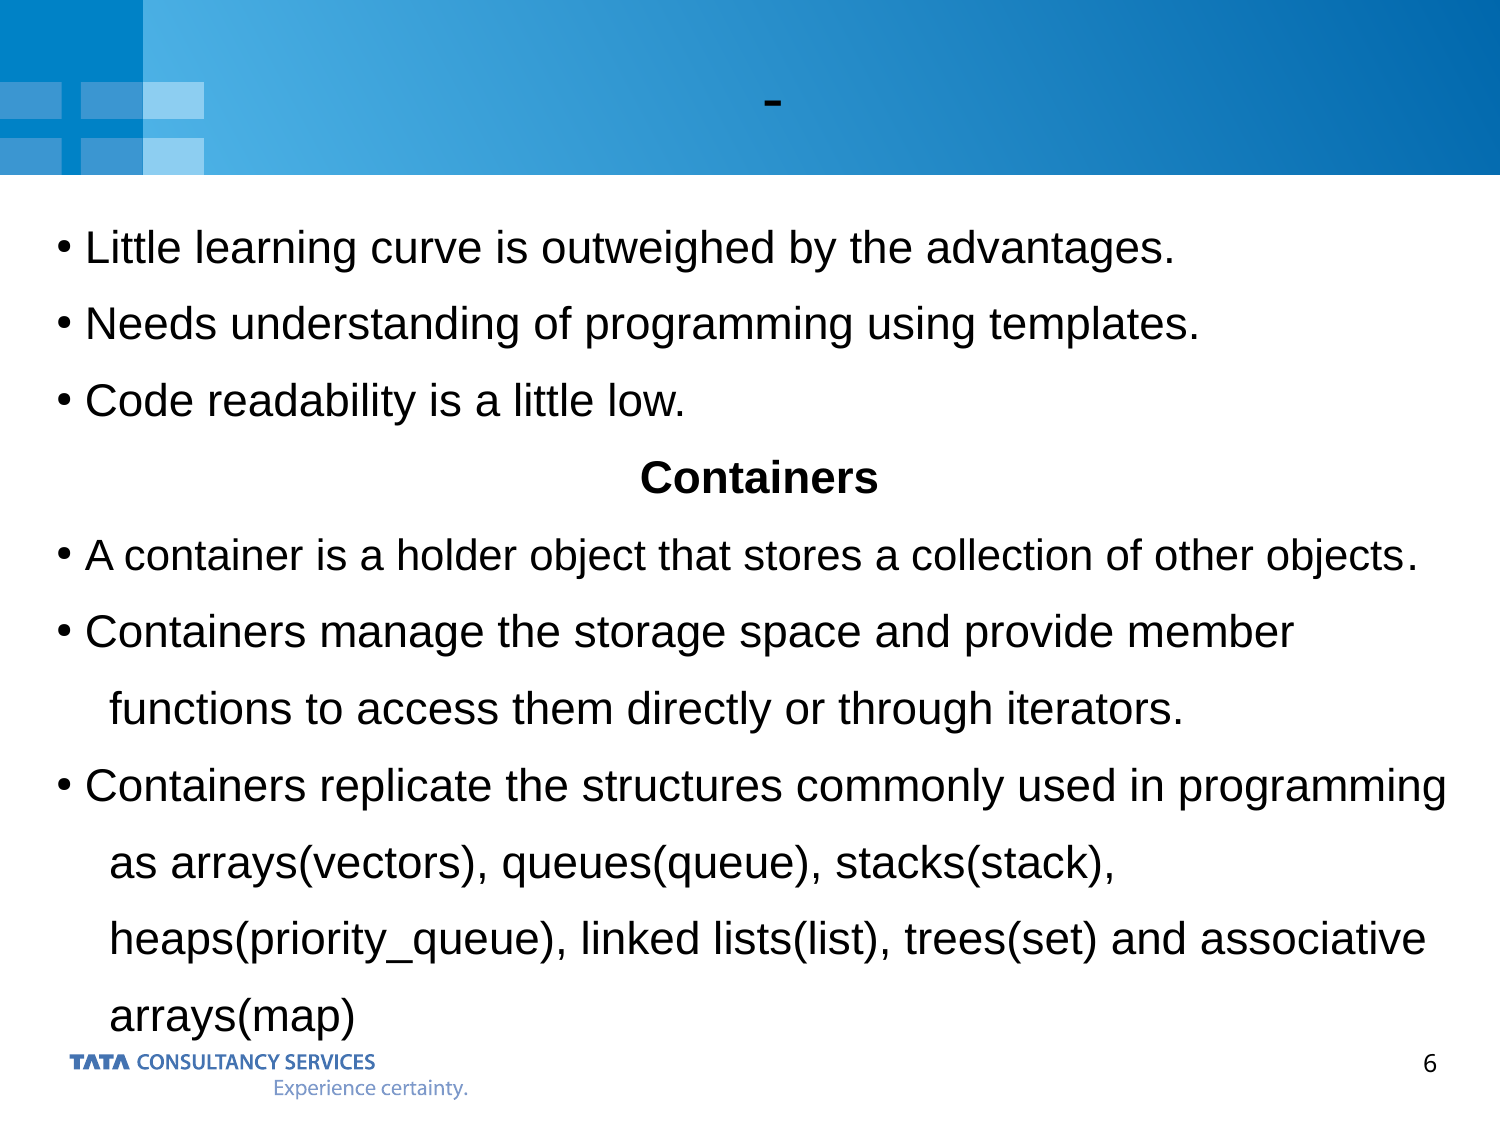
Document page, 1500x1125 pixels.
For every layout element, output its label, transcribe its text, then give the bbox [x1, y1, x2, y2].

text_box Little learning curve is outweighed by the advantages. Needs understanding of programming using templates. Code readability is a little low. Containers A container is a holder object that stores a collection of other objects. Containers manage the storage space and provide member functions to access them directly or through iterators. Containers replicate the structures commonly used in programming as arrays(vectors), queues(queue), stacks(stack), heaps(priority_queue), linked lists(list), trees(set) and associative arrays(map) [23, 188, 1477, 1040]
text_box - [200, 1, 1347, 188]
